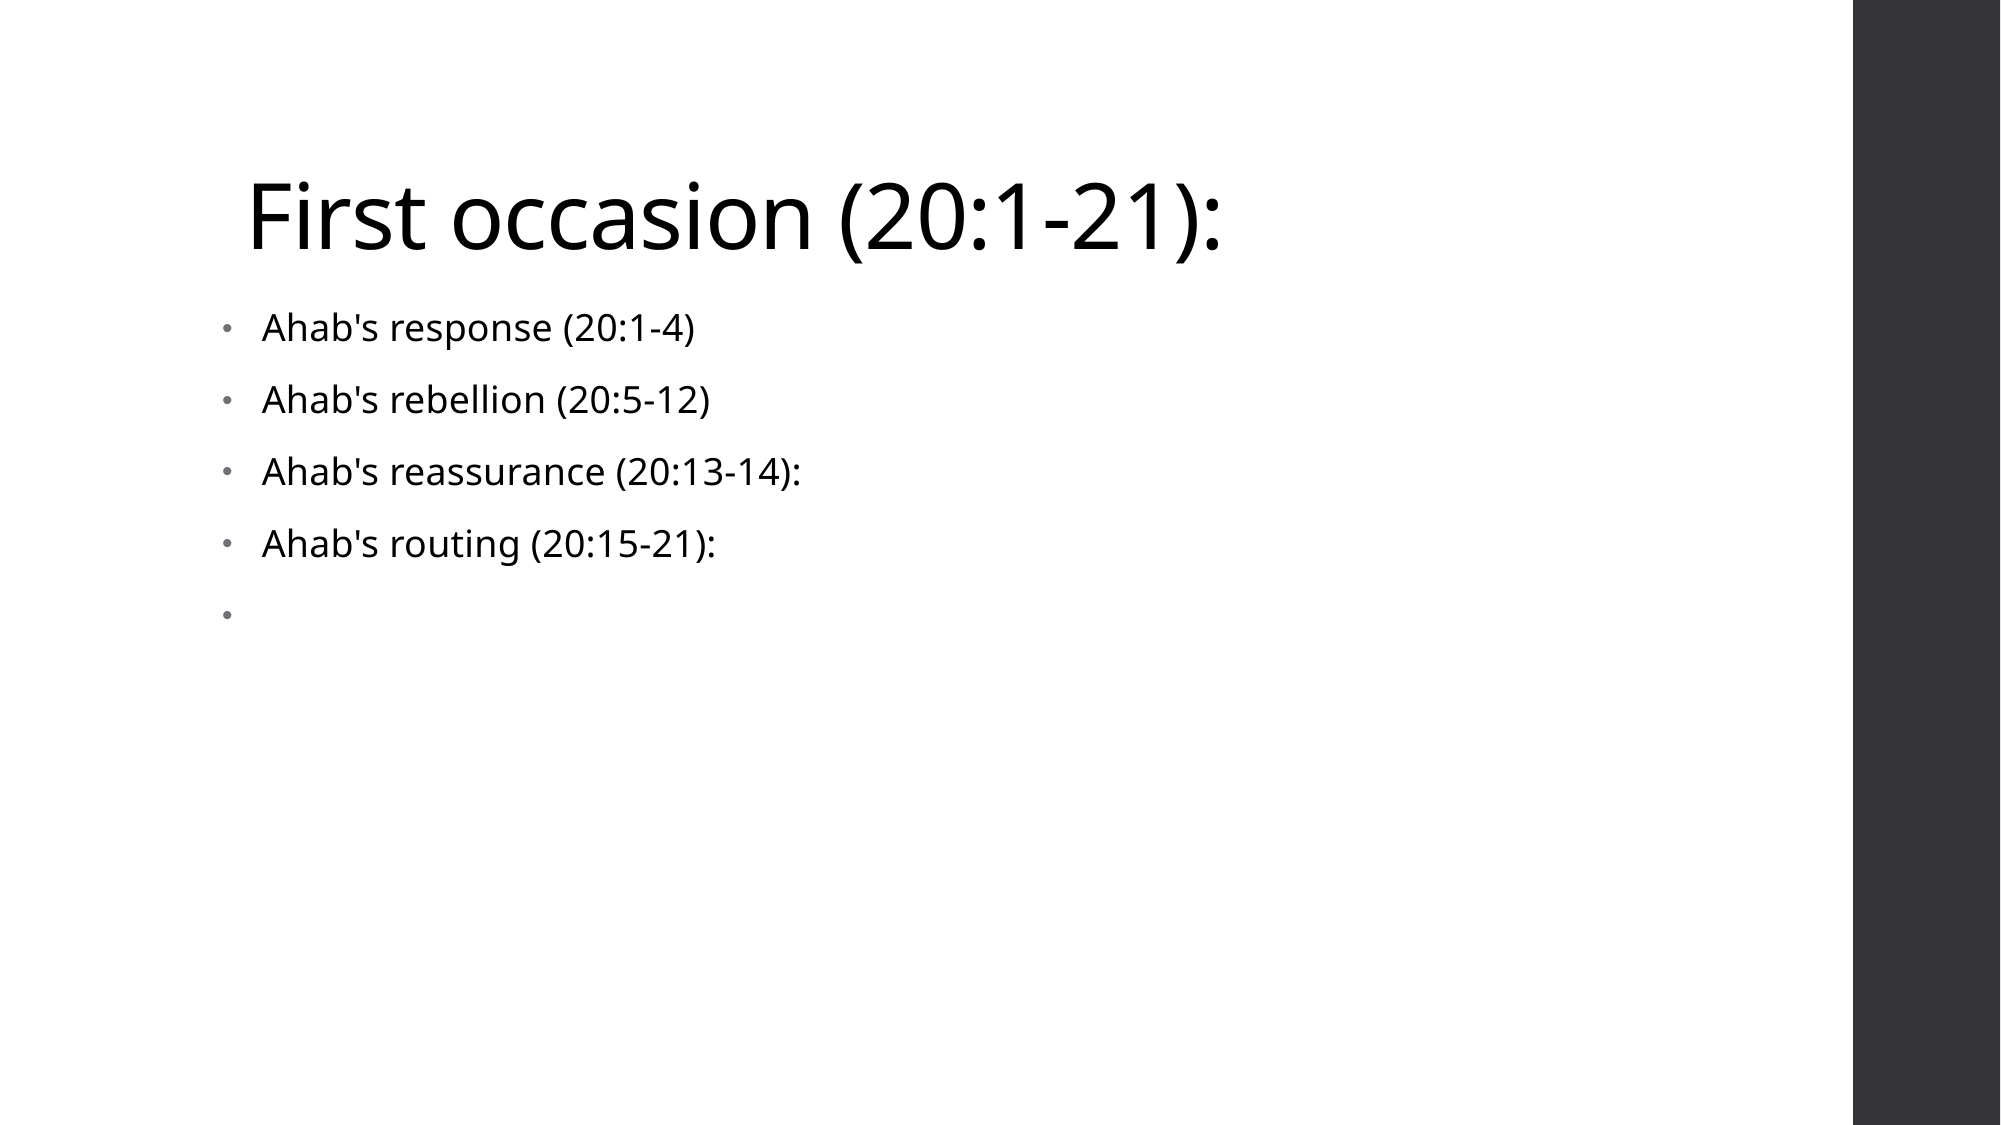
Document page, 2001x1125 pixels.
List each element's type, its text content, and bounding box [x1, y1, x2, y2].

title First occasion (20:1-21): [206, 60, 1797, 278]
list Ahab's response (20:1-4) Ahab's rebellion (20:5-12) Ahab's reassurance (20:13-14): Ahab's routing (20:15-21): [206, 299, 1617, 1014]
